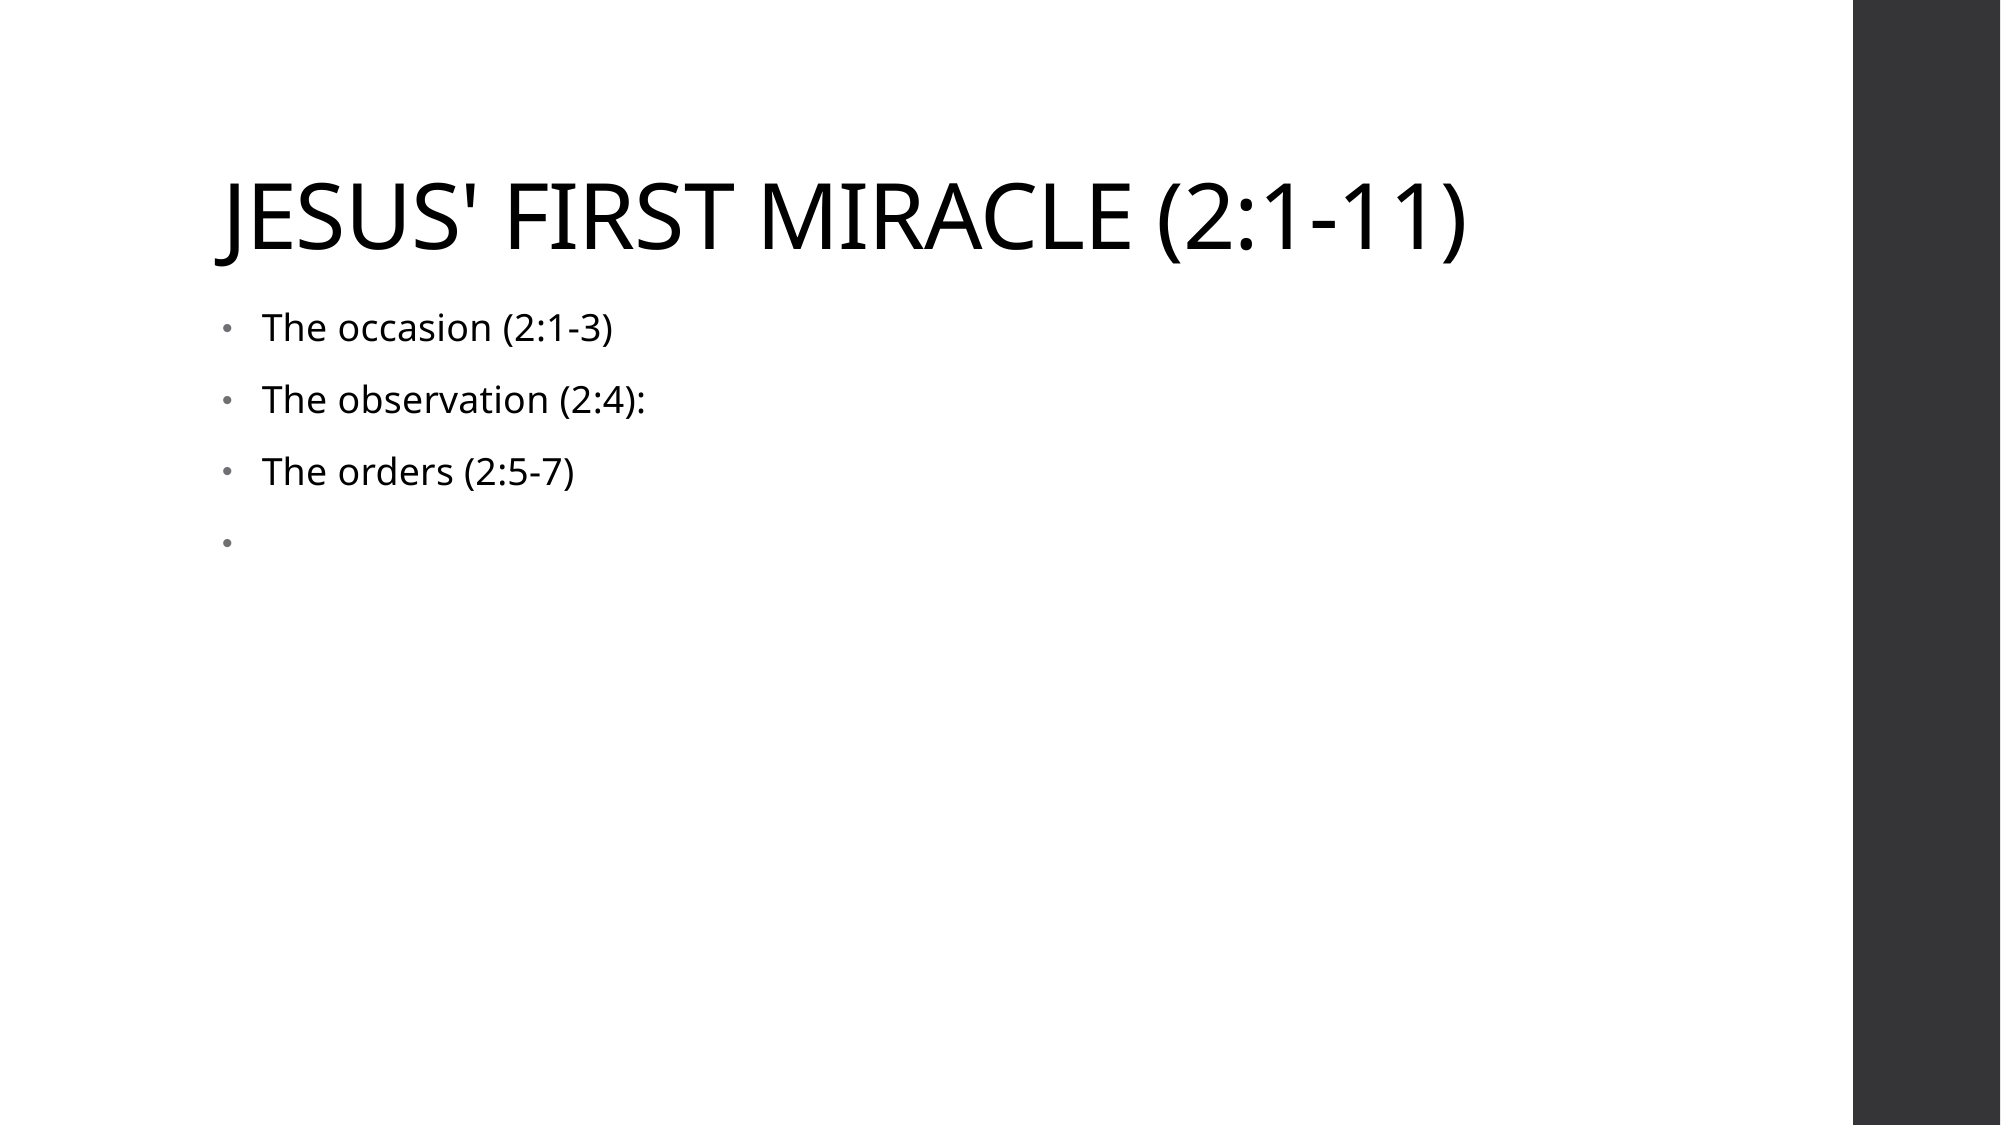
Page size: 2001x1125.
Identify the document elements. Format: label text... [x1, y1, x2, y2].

list The occasion (2:1-3) The observation (2:4): The orders (2:5-7) [206, 299, 1617, 1014]
title JESUS' FIRST MIRACLE (2:1-11) [206, 60, 1797, 278]
